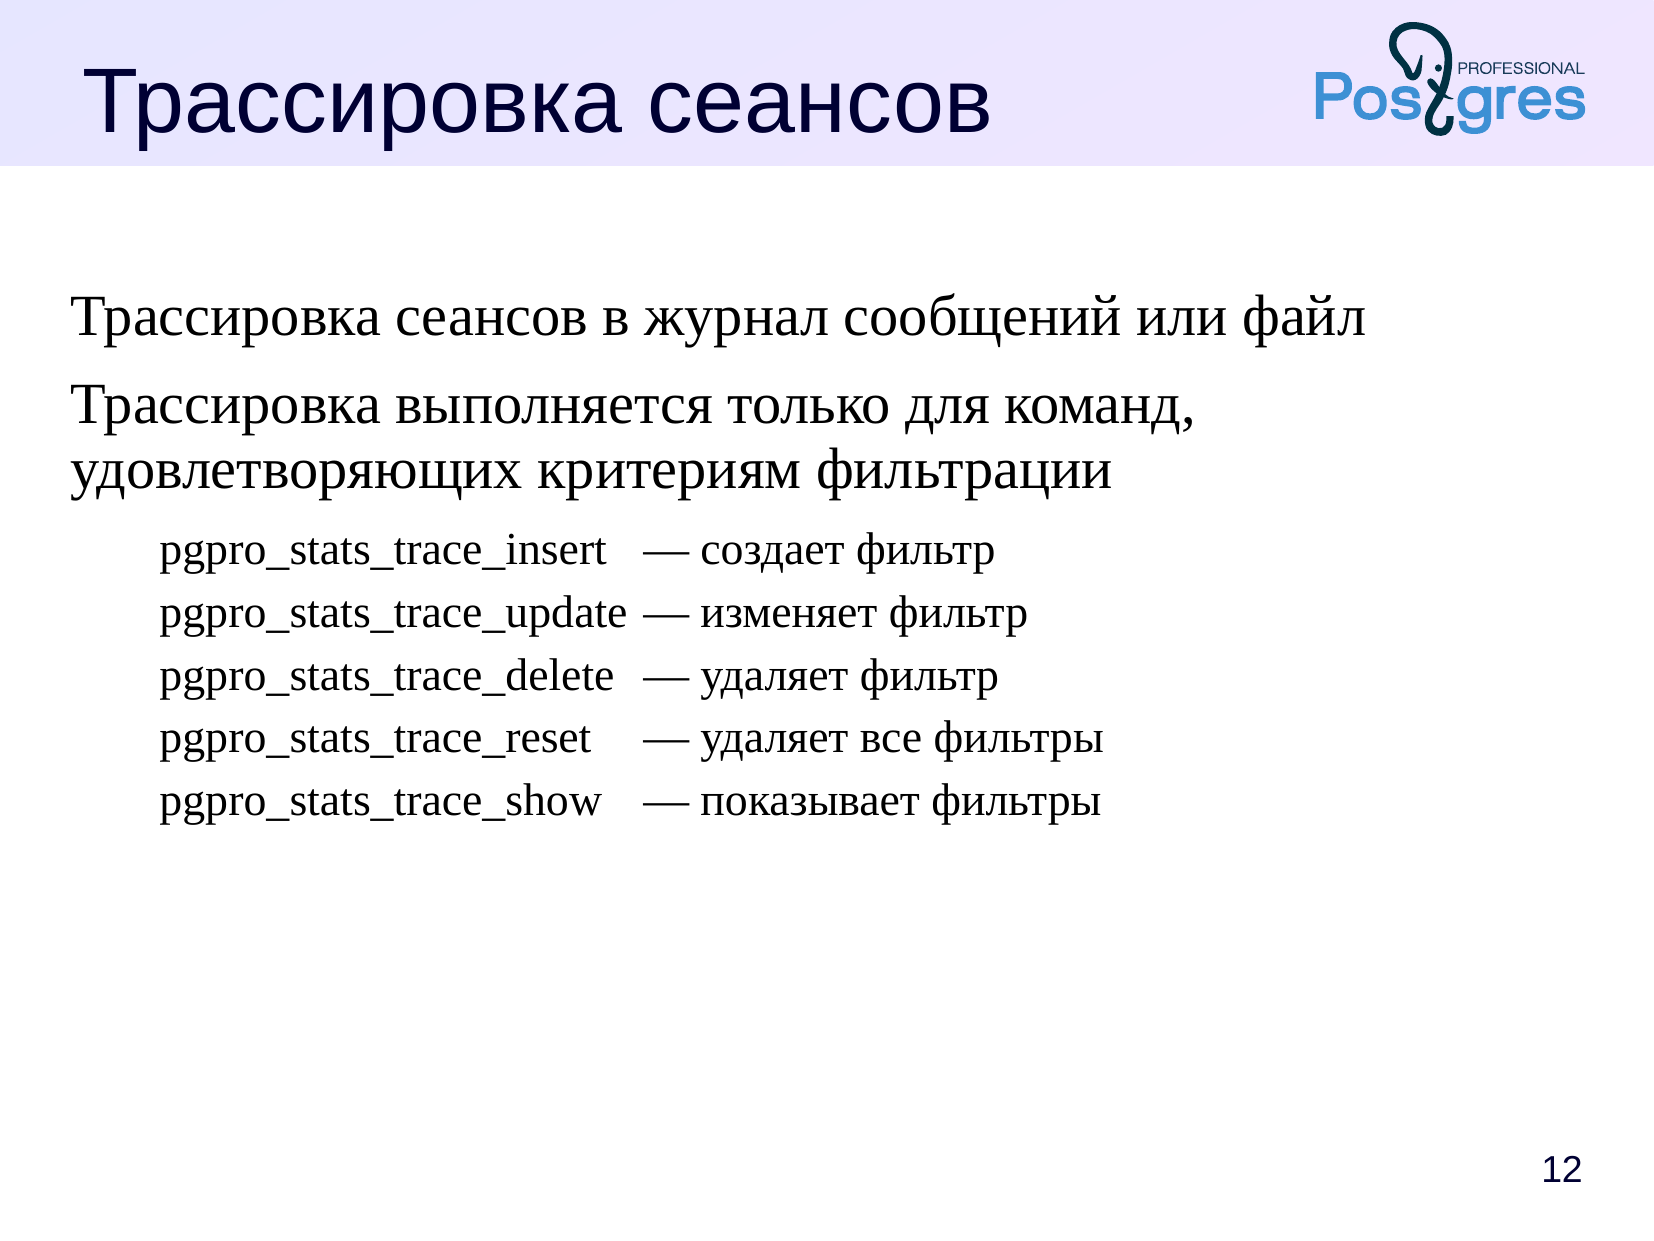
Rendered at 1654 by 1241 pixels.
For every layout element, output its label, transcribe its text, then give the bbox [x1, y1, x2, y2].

title Трассировка сеансов [82, 49, 1252, 153]
list Трассировка сеансов в журнал сообщений или файл Трассировка выполняется только для команд, удовлетворяющих критериям фильтрации pgpro_stats_trace_insert — создает фильтр pgpro_stats_trace_update — изменяет фильтр pgpro_stats_trace_delete — удаляет фильтр pgpro_stats_trace_reset — удаляет все фильтры pgpro_stats_trace_show — показывает фильтры [70, 283, 1583, 1134]
